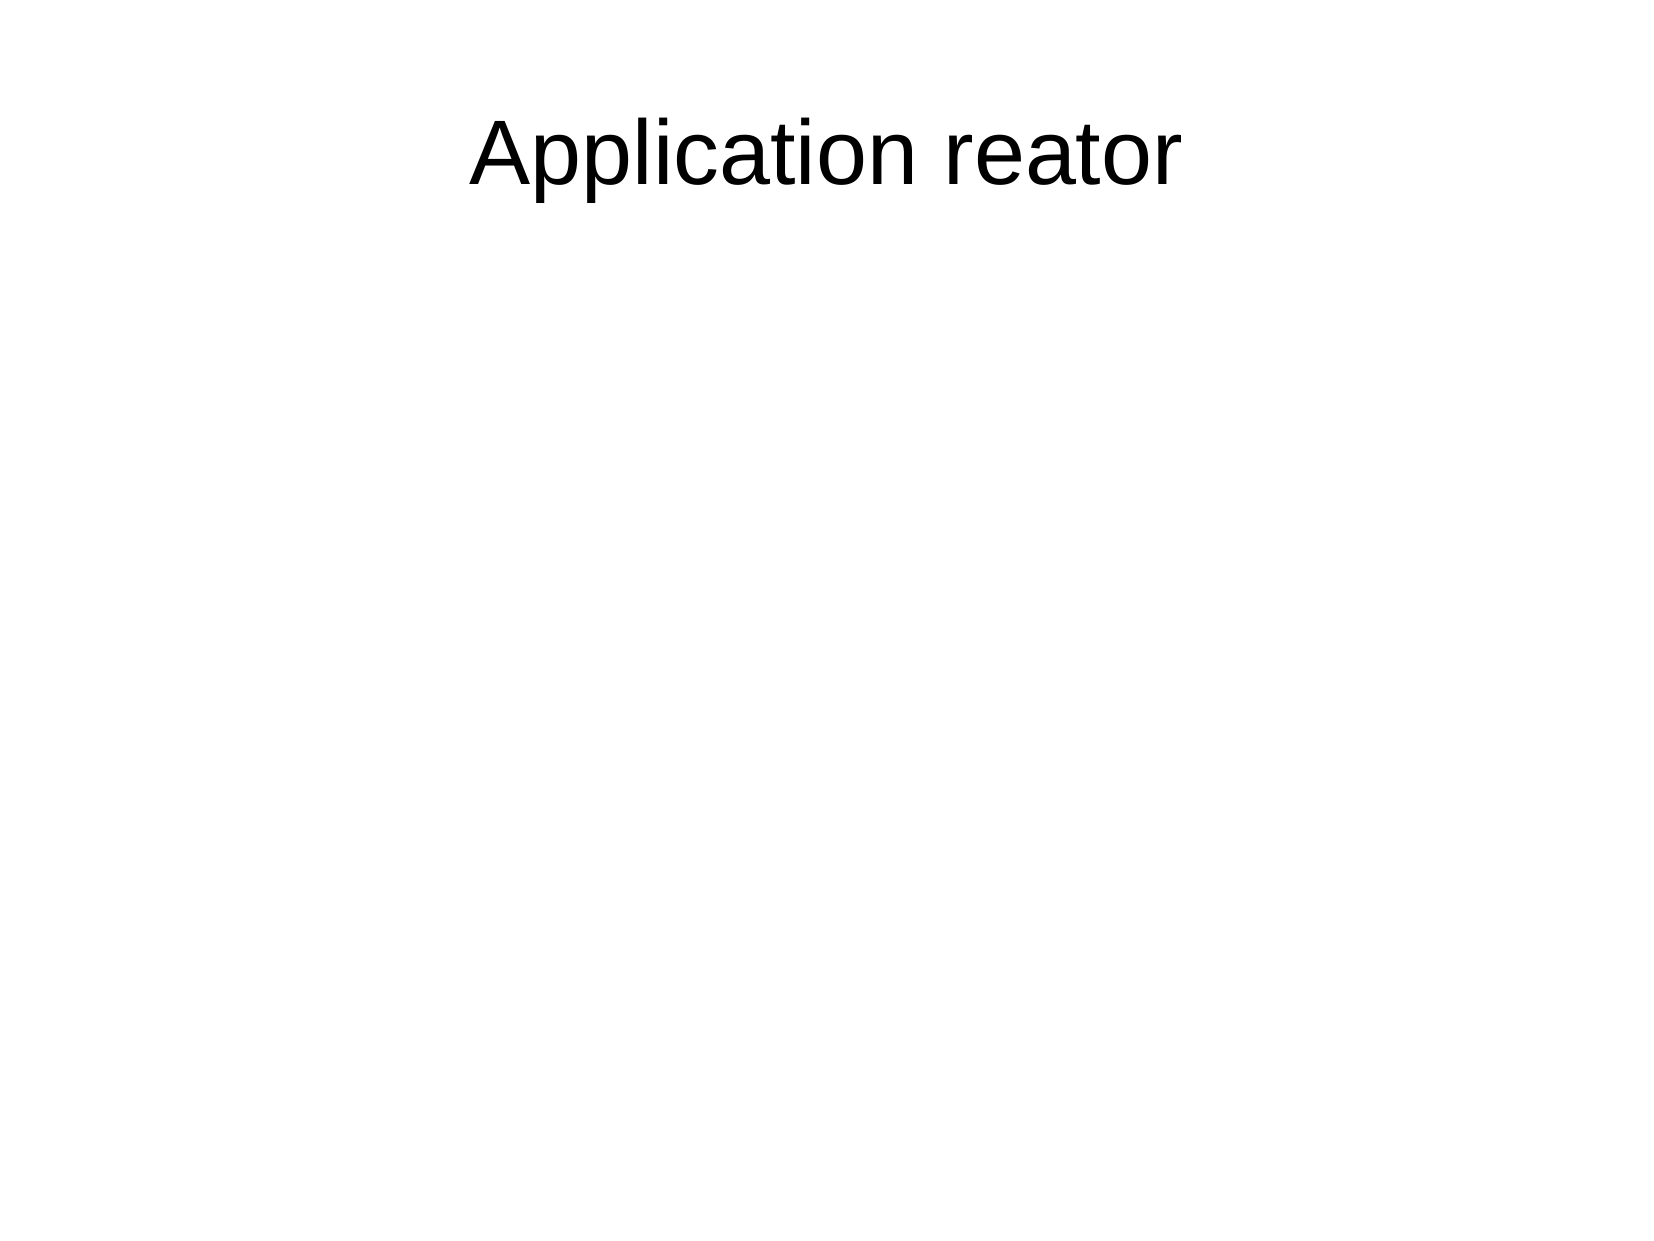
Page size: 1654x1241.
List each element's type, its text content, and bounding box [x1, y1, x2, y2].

title Application reator [82, 49, 1571, 257]
